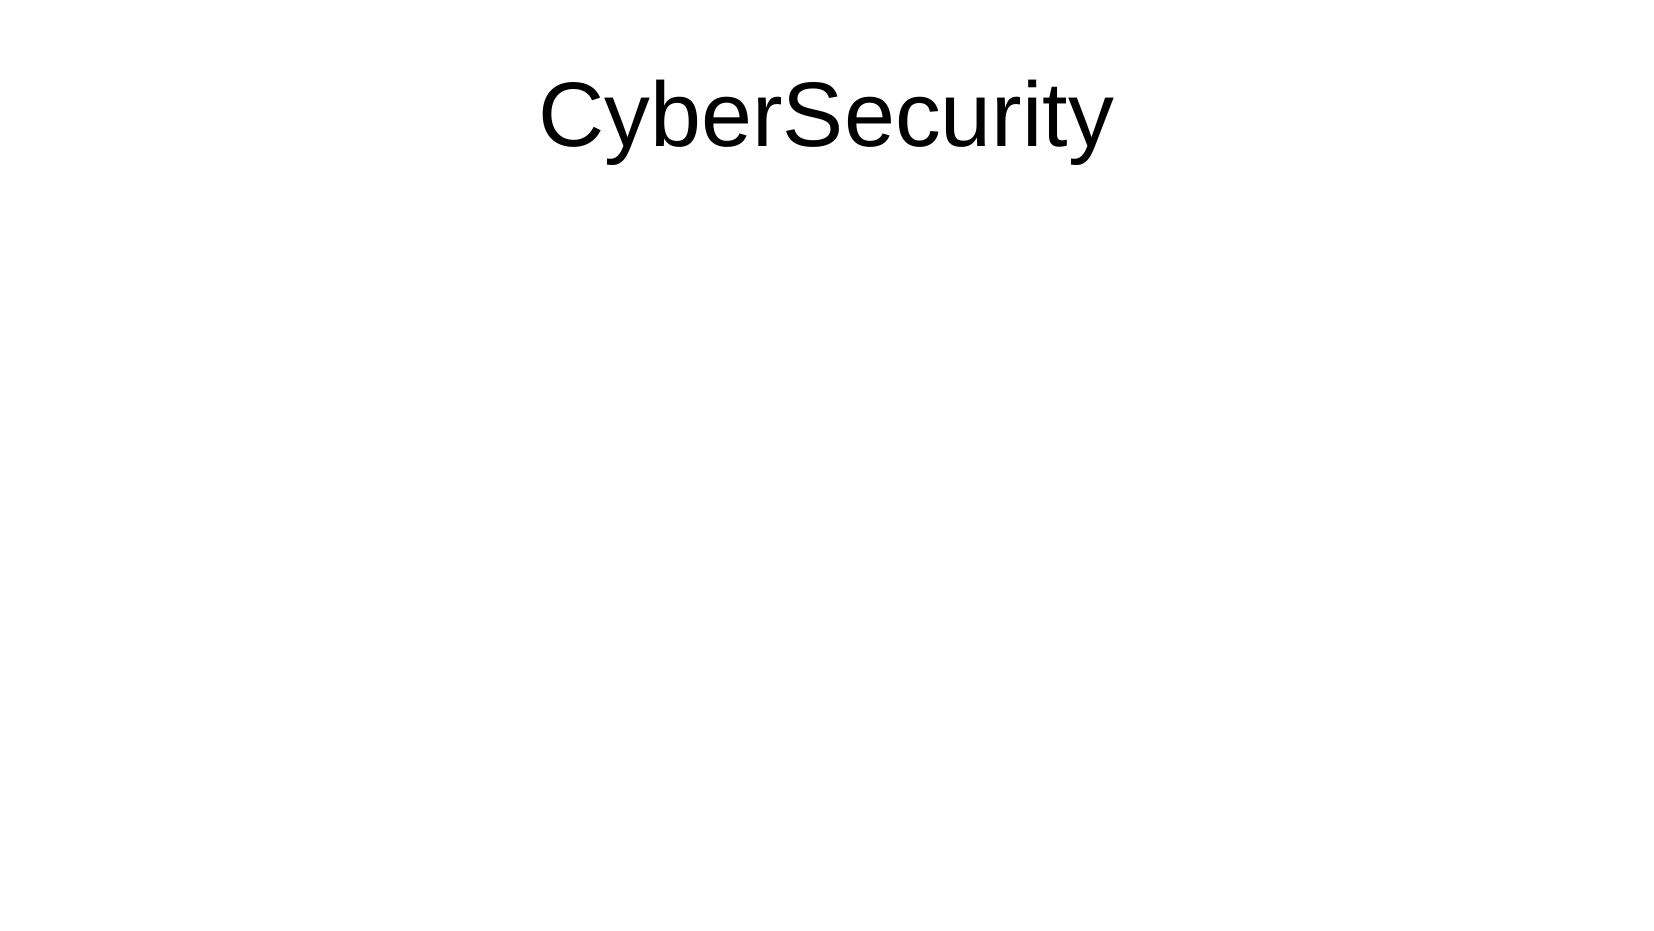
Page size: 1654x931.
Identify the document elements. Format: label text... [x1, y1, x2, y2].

title CyberSecurity [82, 37, 1571, 193]
